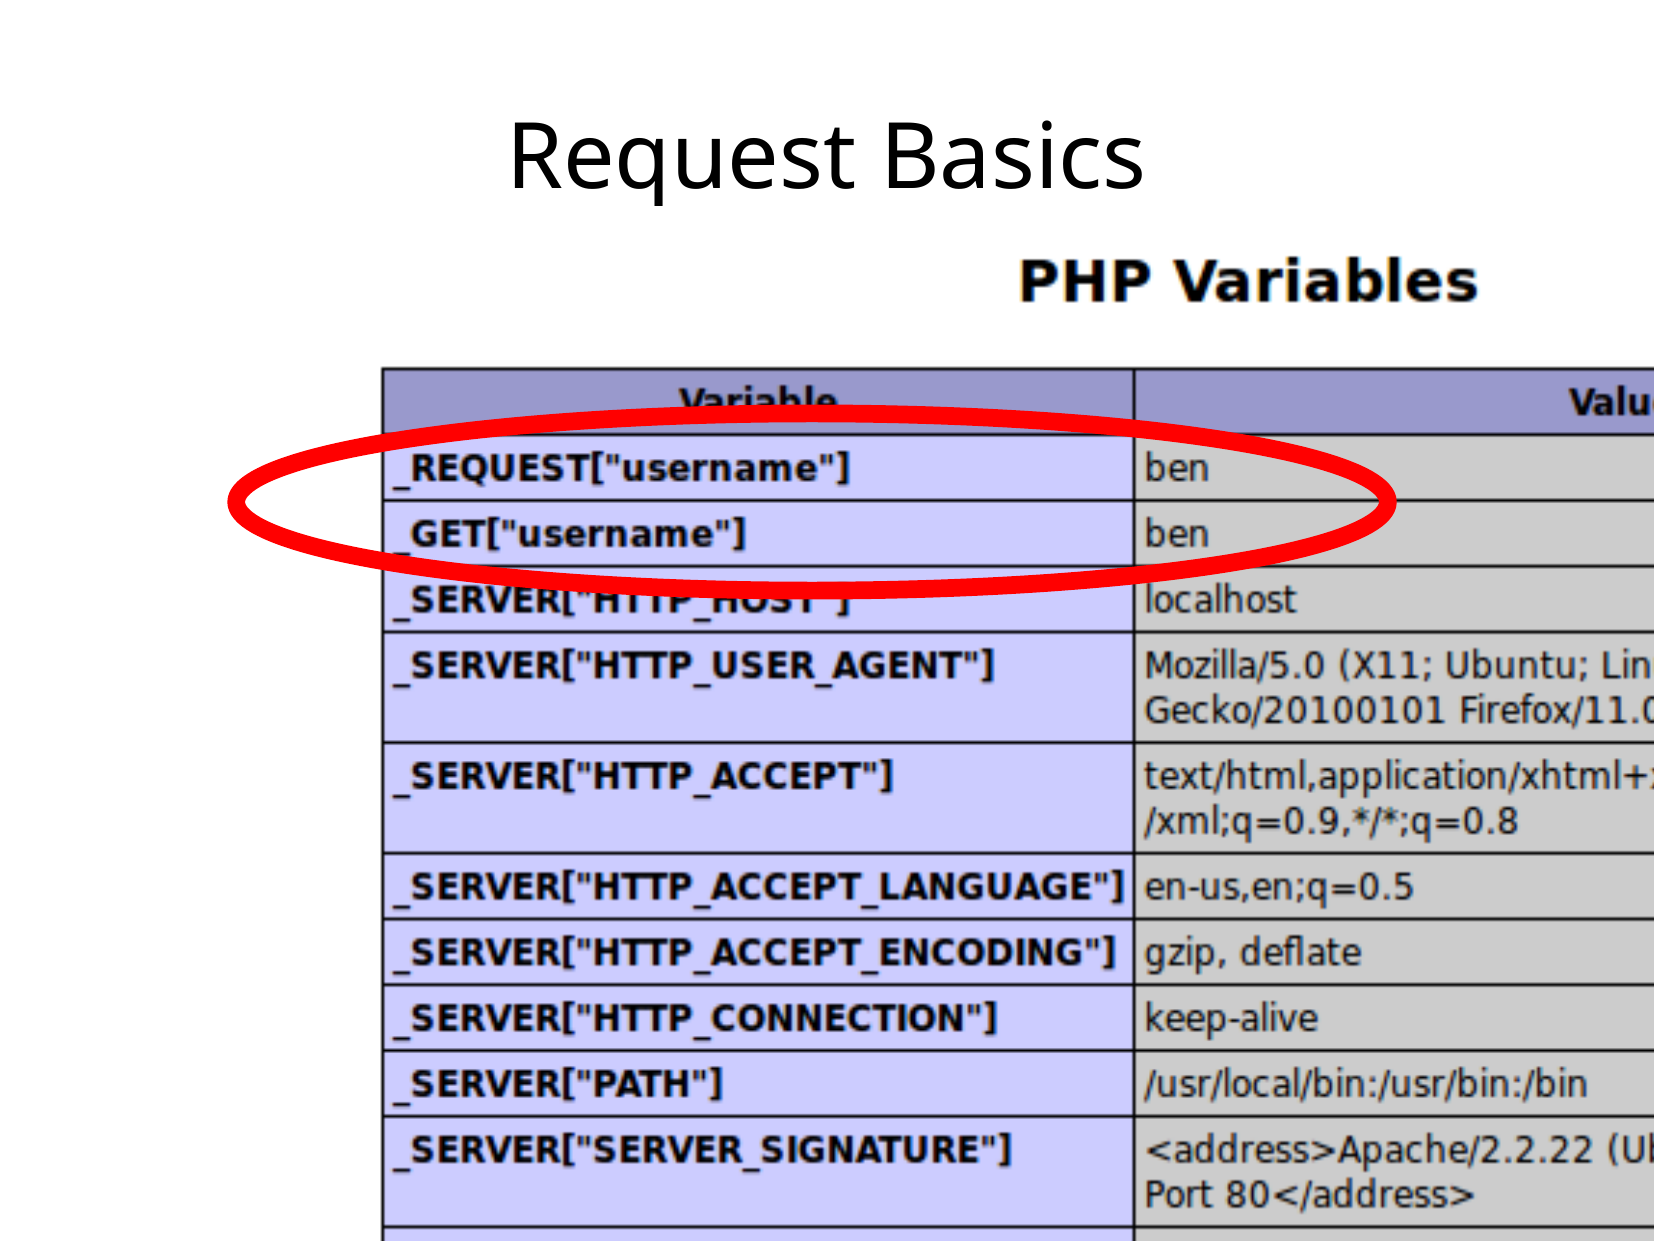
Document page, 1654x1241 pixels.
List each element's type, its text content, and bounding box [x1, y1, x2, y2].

title Request Basics [82, 49, 1571, 206]
picture [0, 206, 1654, 1241]
